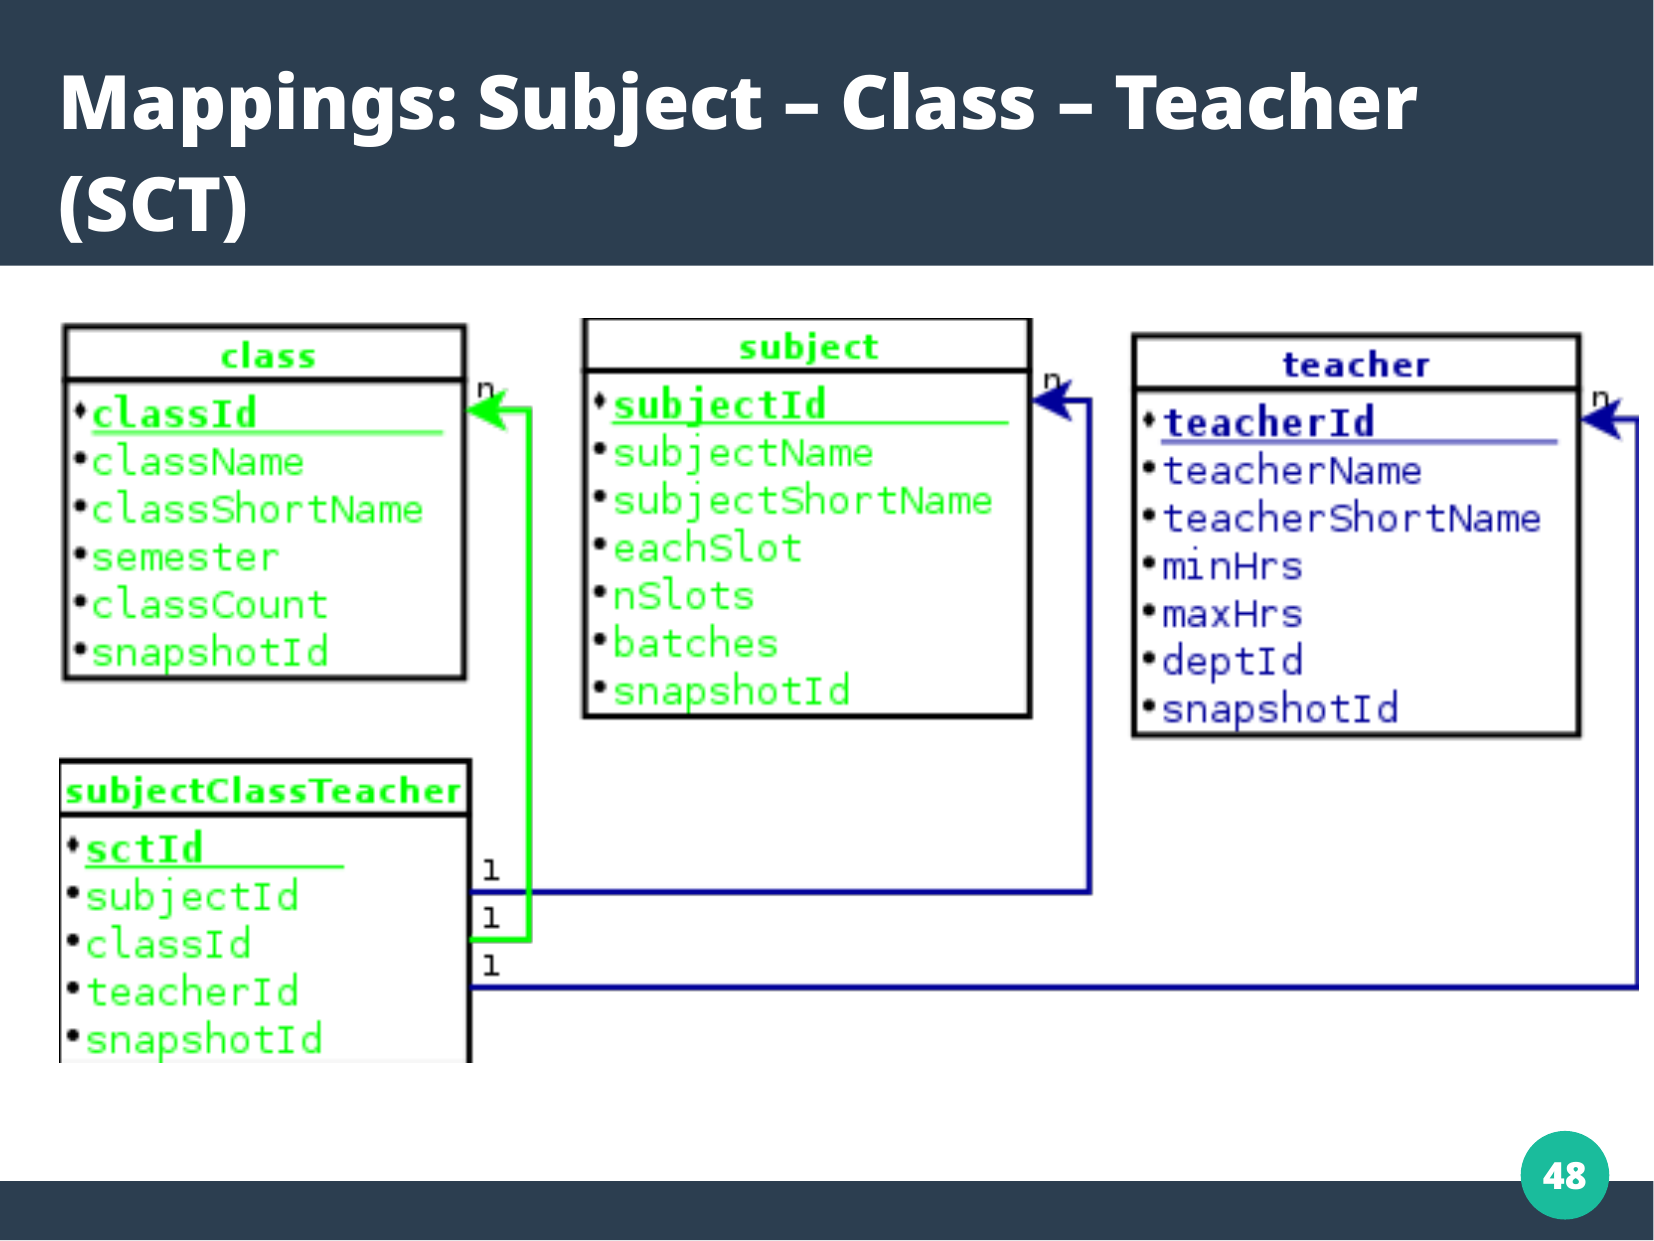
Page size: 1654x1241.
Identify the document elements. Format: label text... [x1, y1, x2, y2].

picture [59, 318, 1639, 1063]
title Mappings: Subject – Class – Teacher (SCT) [59, 49, 1595, 207]
